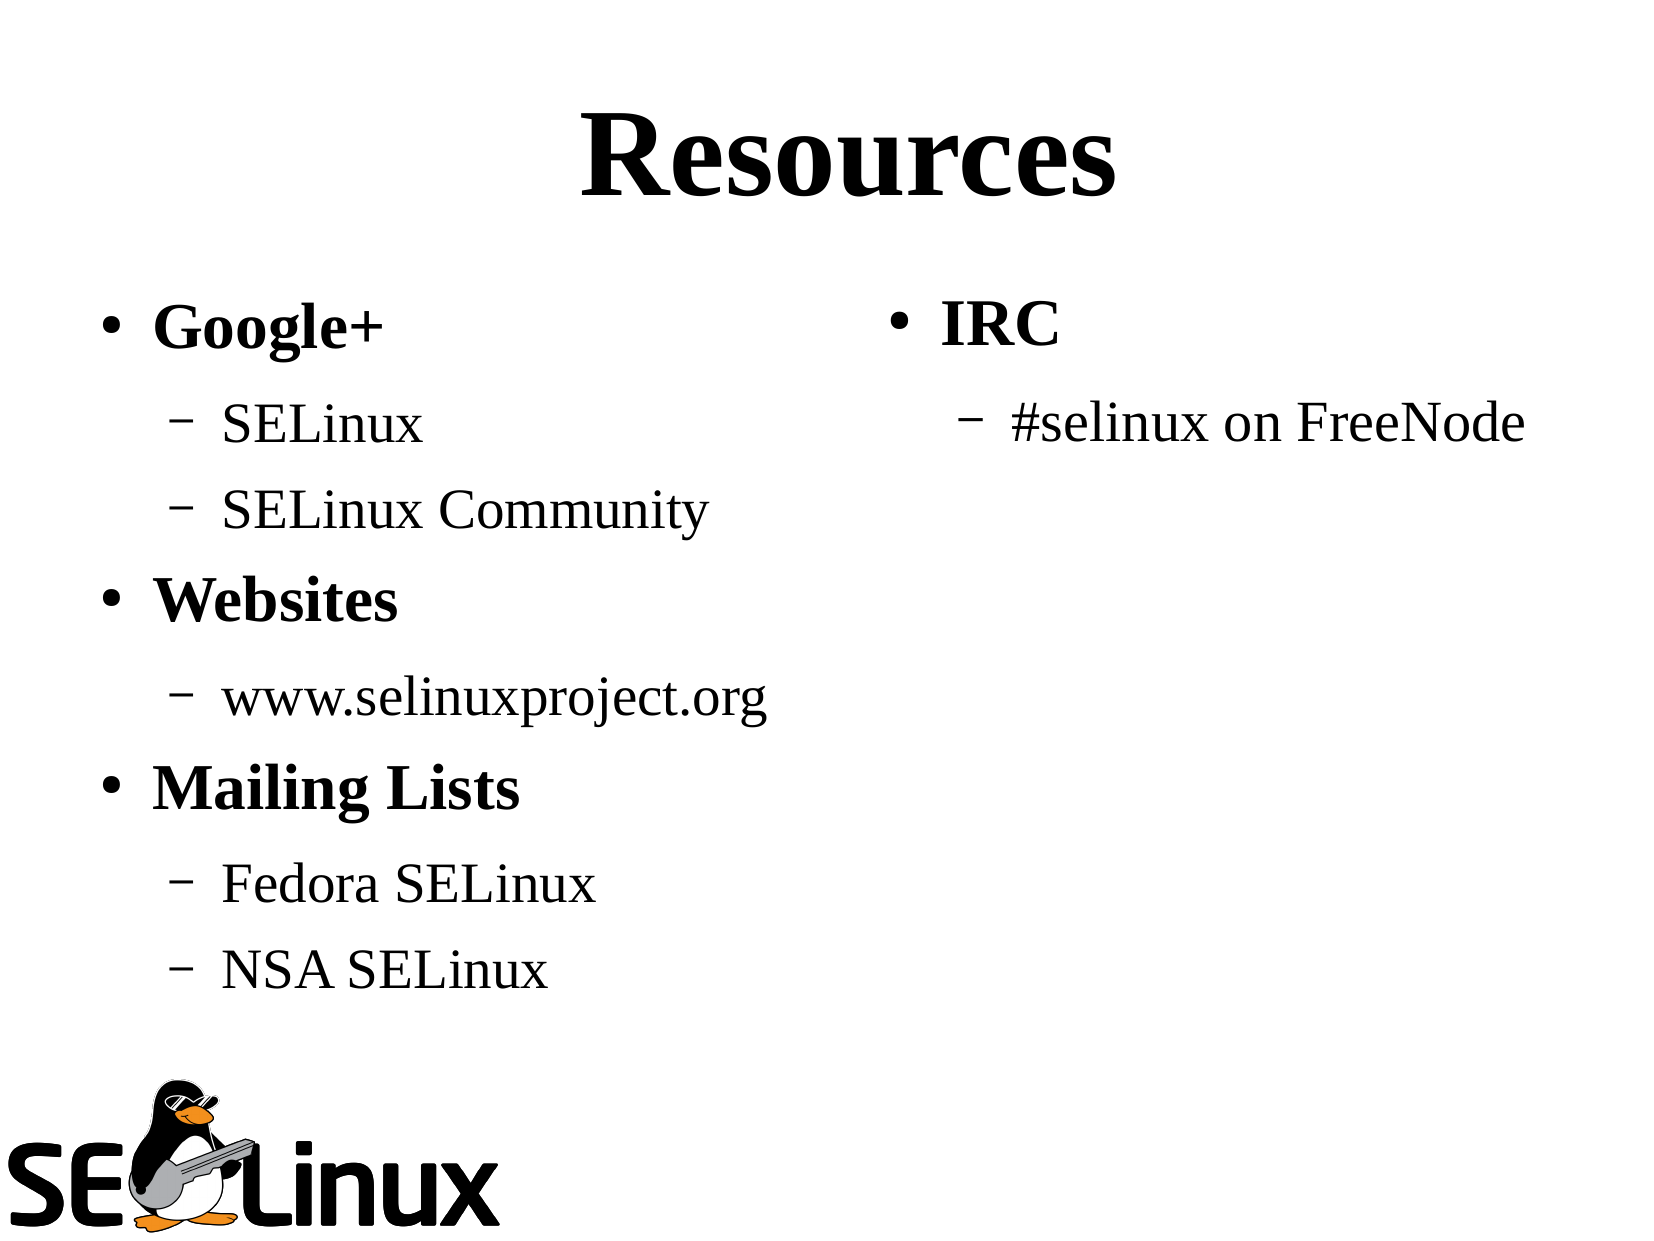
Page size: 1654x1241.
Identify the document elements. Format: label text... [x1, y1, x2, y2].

list IRC #selinux on FreeNode [870, 285, 1597, 1006]
picture [0, 919, 526, 1241]
list Google+ SELinux SELinux Community Websites www.selinuxproject.org Mailing Lists Fedora SELinux NSA SELinux [82, 290, 809, 1010]
title Resources [82, 49, 1571, 257]
